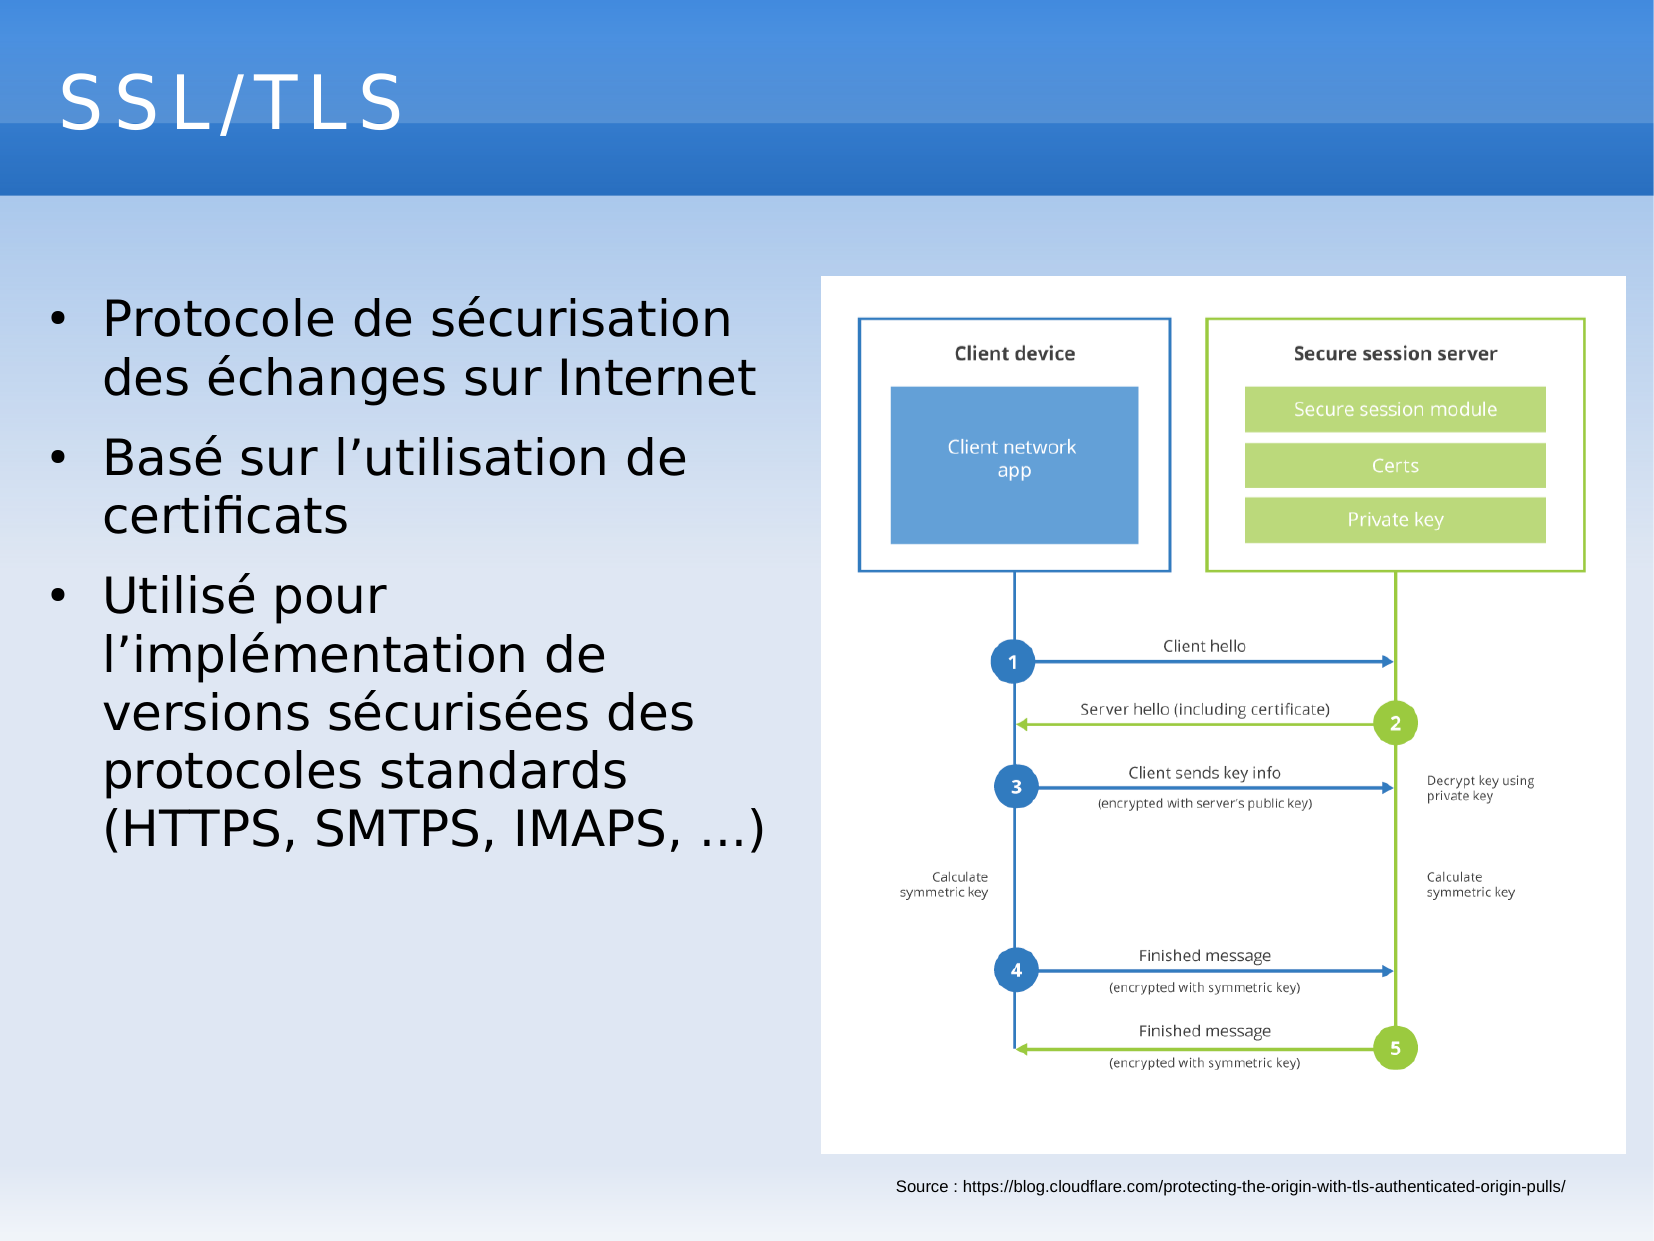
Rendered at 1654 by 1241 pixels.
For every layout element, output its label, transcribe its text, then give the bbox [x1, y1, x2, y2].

list Protocole de sécurisation des échanges sur Internet Basé sur l’utilisation de certificats Utilisé pour l’implémentation de versions sécurisées des protocoles standards (HTTPS, SMTPS, IMAPS, ...) [31, 290, 811, 1109]
title SSL/TLS [59, 29, 1270, 178]
picture [0, 0, 1654, 1241]
text_box Source : https://blog.cloudflare.com/protecting-the-origin-with-tls-authenticated-origin-pulls/ [880, 1170, 1582, 1204]
